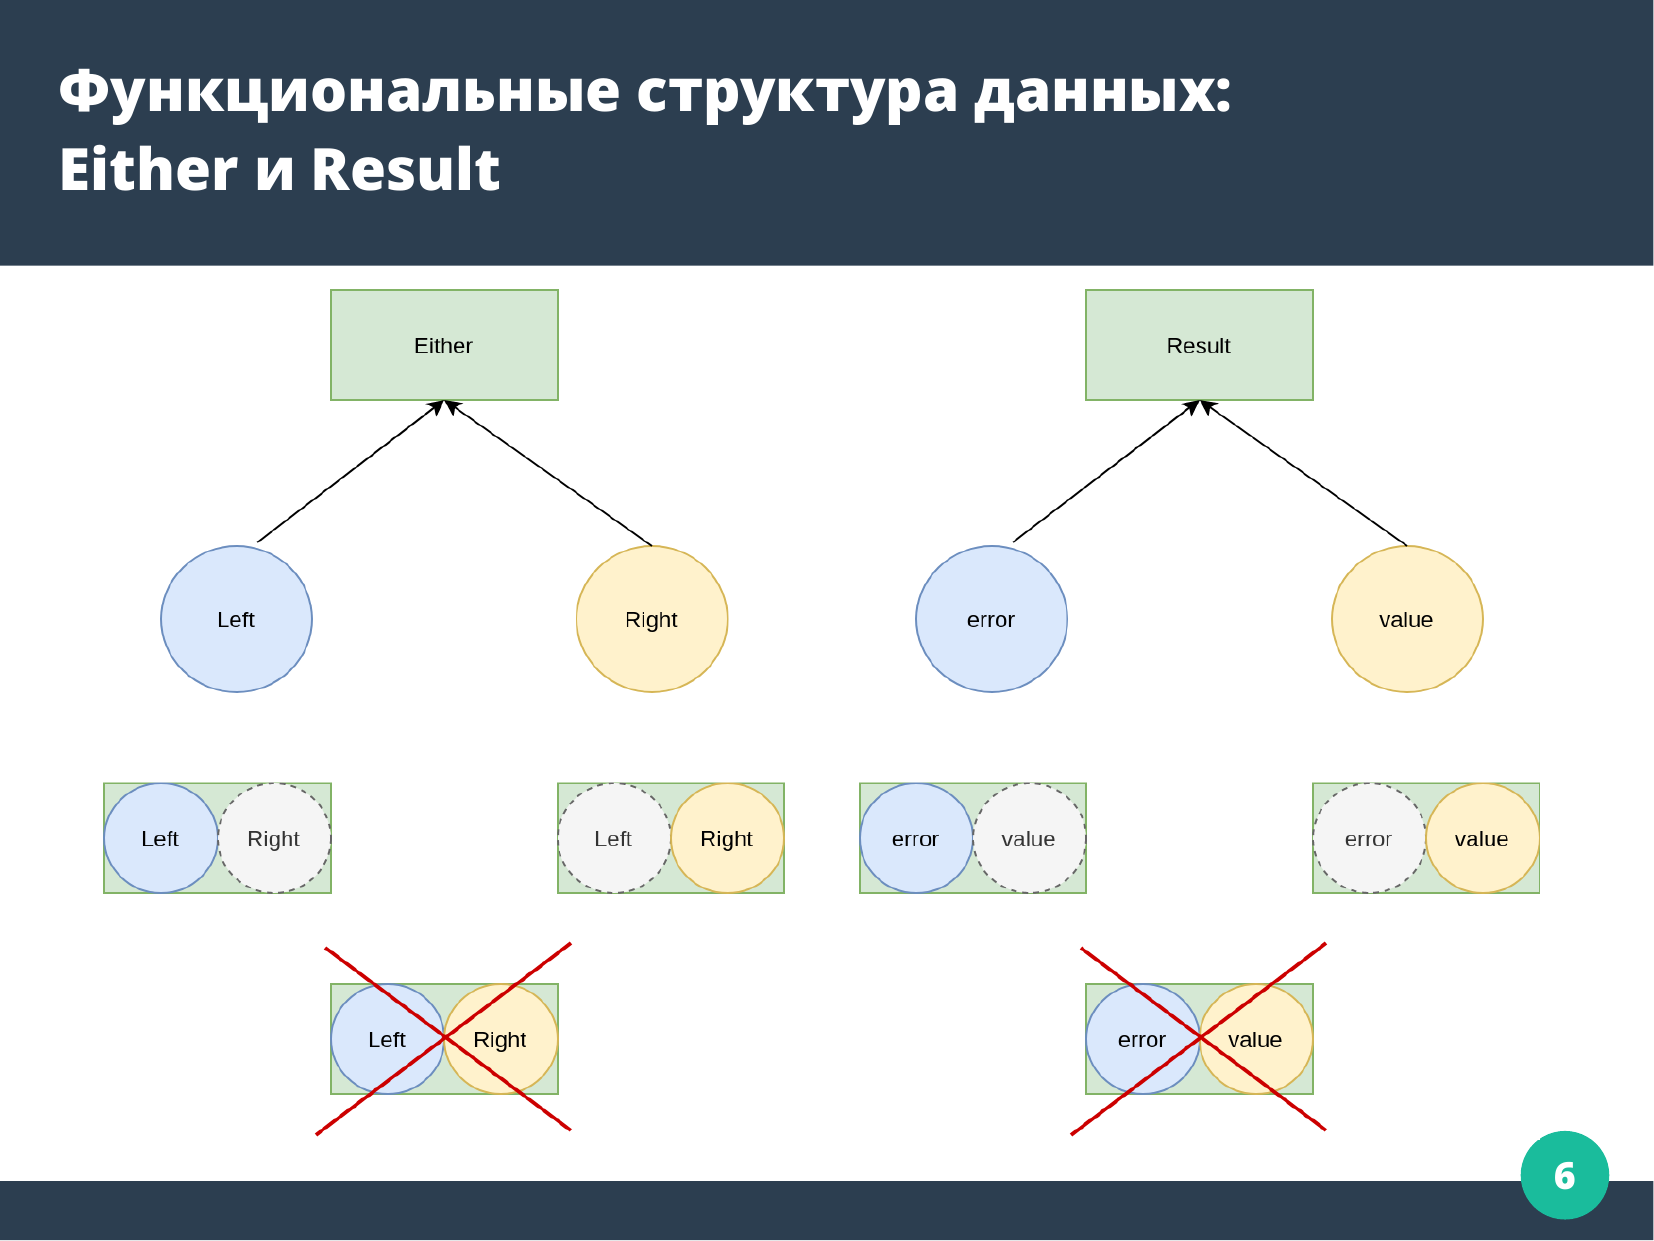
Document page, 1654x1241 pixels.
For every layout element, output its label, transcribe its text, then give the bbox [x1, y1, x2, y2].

title Функциональные структура данных: Either и Result [59, 49, 1595, 207]
picture [103, 289, 1540, 1140]
